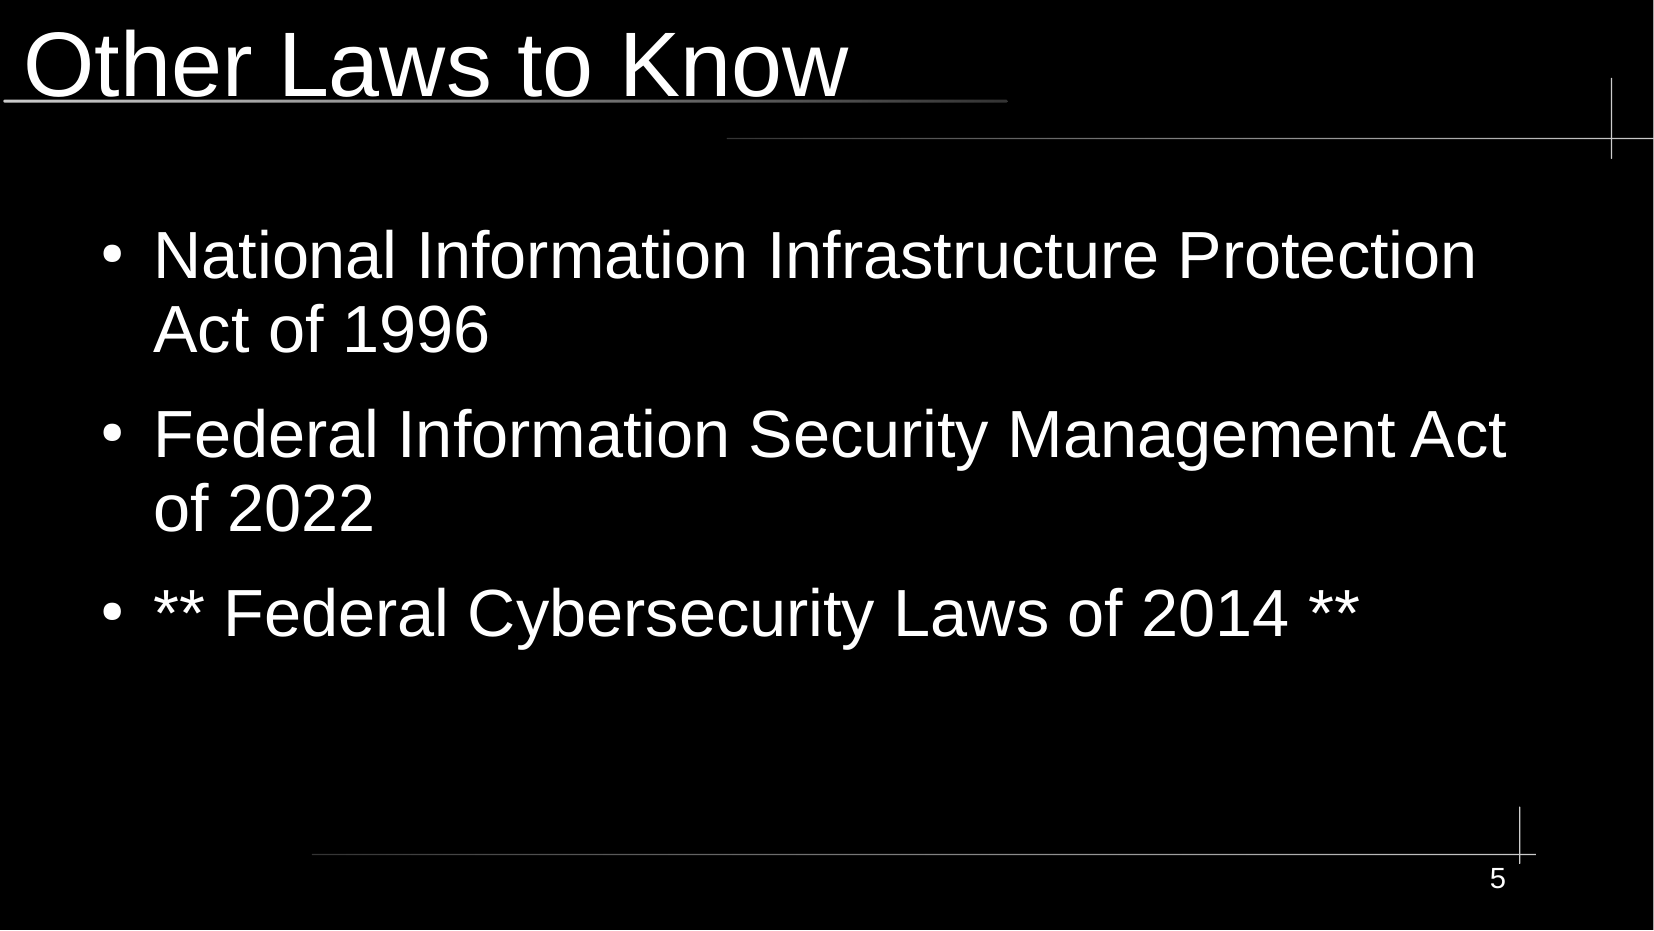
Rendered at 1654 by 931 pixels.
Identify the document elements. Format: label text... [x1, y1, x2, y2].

list National Information Infrastructure Protection Act of 1996 Federal Information Security Management Act of 2022 ** Federal Cybersecurity Laws of 2014 ** [82, 217, 1571, 851]
title Other Laws to Know [23, 11, 1589, 119]
